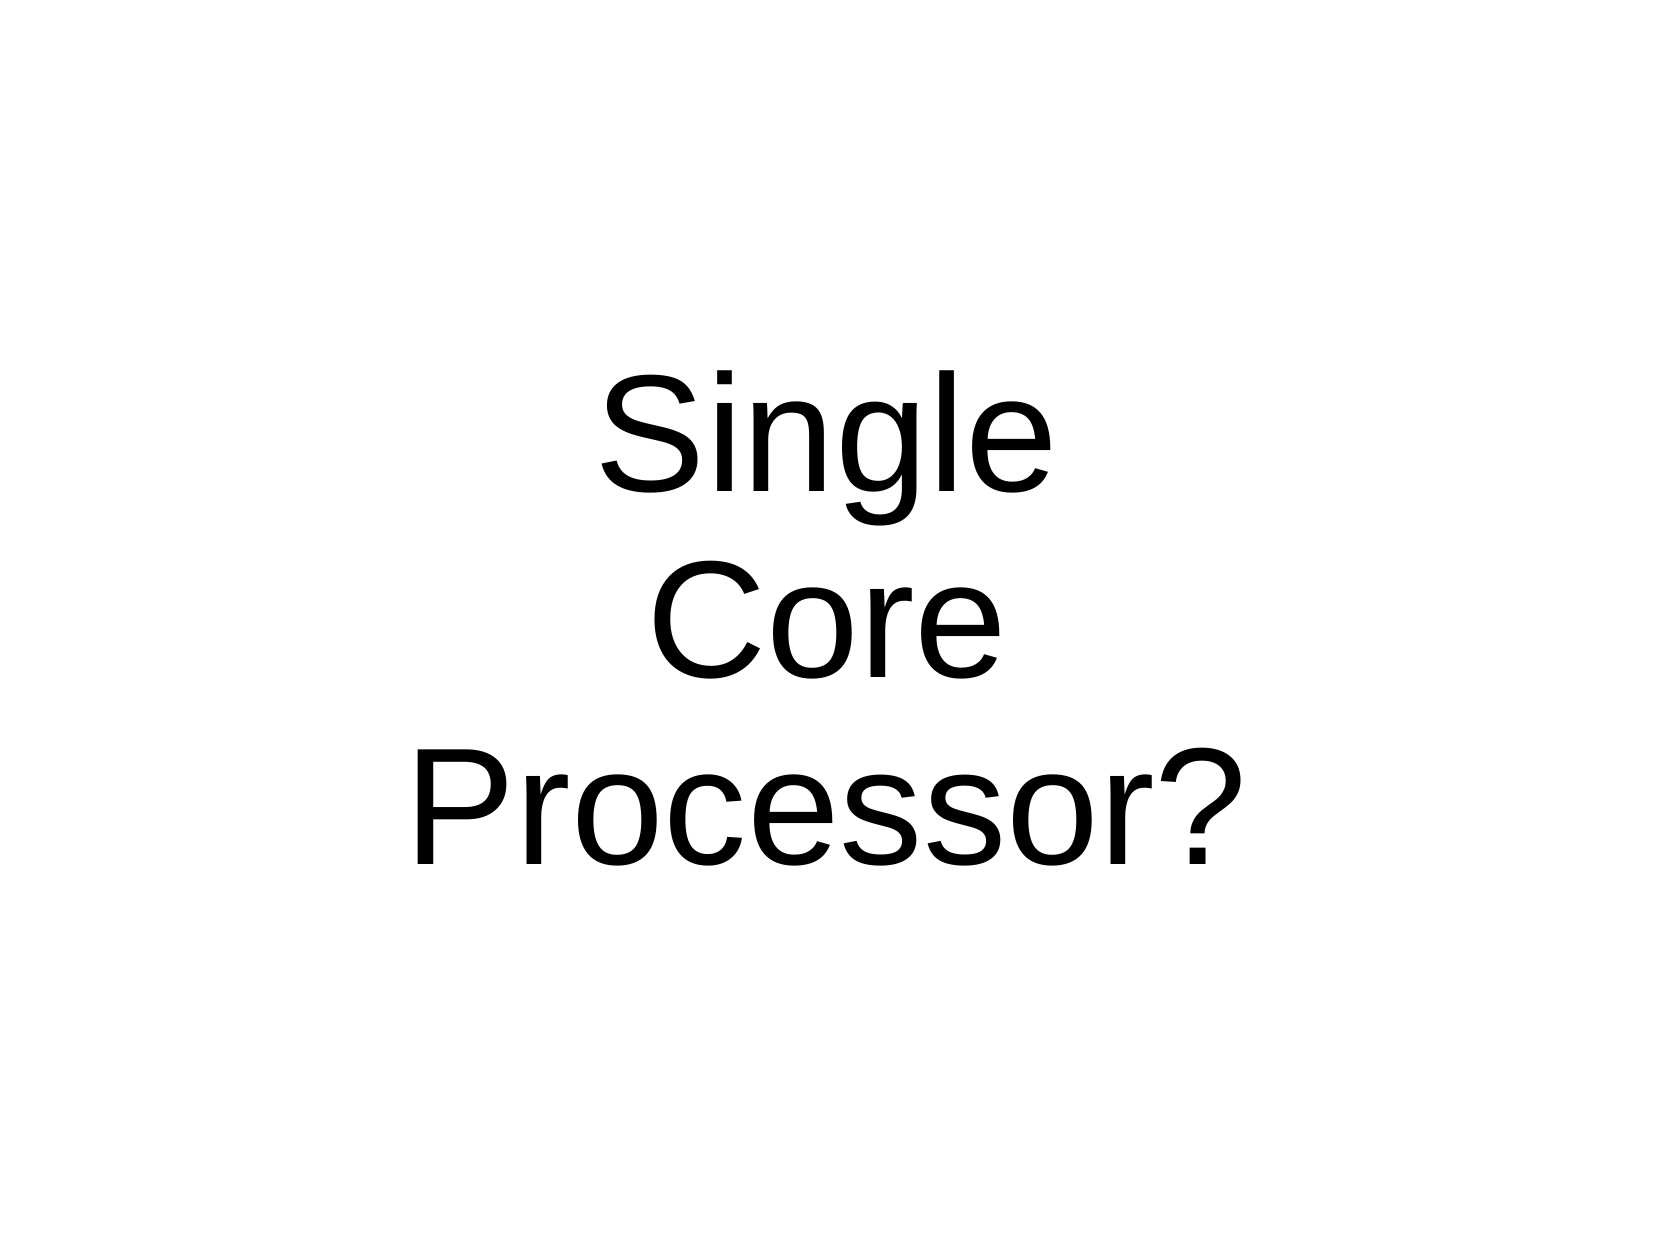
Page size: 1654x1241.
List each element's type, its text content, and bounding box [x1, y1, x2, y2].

text_box Single Core Processor? [144, 333, 1510, 907]
